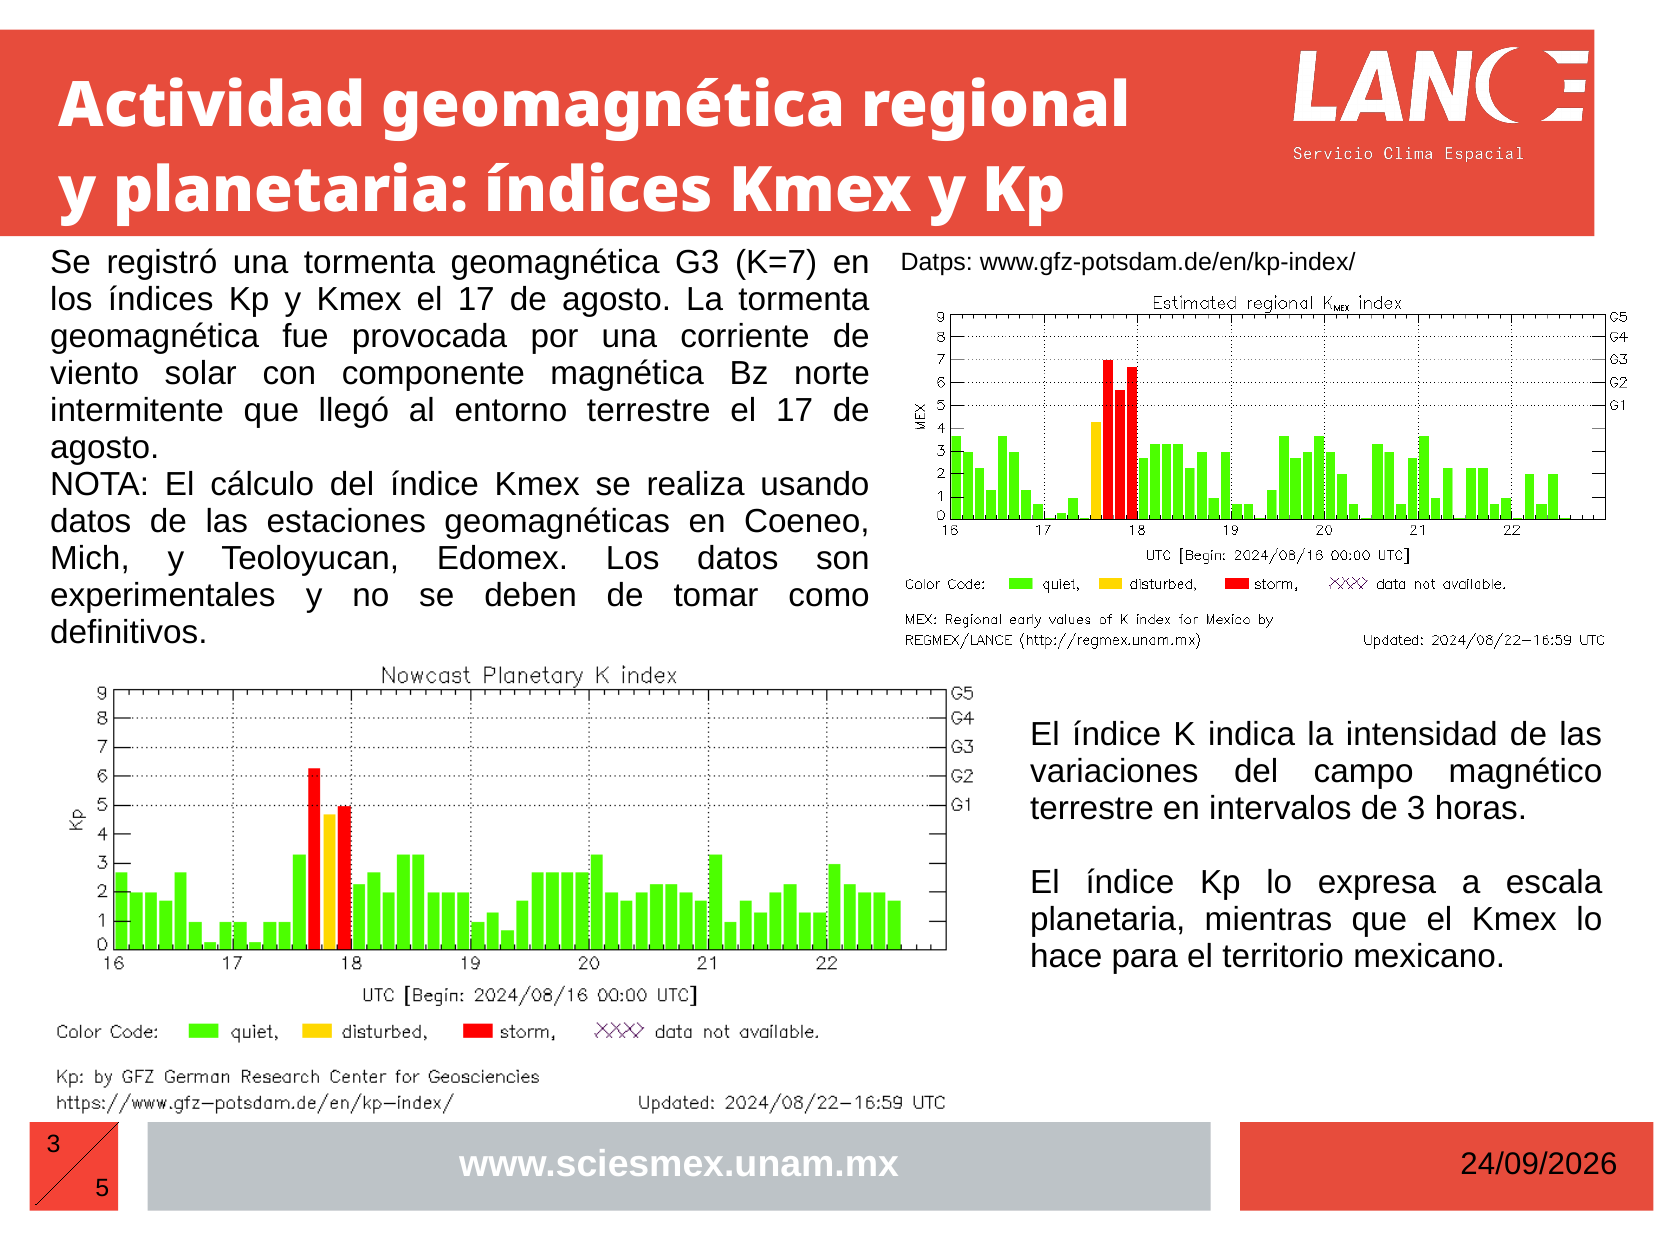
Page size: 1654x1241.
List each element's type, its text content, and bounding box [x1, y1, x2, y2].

text_box <número> [31, 1122, 176, 1170]
text_box Datps: www.gfz-potsdam.de/en/kp-index/ [886, 240, 1654, 284]
text_box Se registró una tormenta geomagnética G3 (K=7) en los índices Kp y Kmex el 17 de agosto. La tormenta geomagnética fue provocada por una corriente de viento solar con componente magnética Bz norte intermitente que llegó al entorno terrestre el 17 de agosto. NOTA: El cálculo del índice Kmex se realiza usando datos de las estaciones geomagnéticas en Coeneo, Mich, y Teoloyucan, Edomex. Los datos son experimentales y no se deben de tomar como definitivos. [35, 236, 886, 733]
text_box 22/08/2024 [1424, 1122, 1654, 1205]
title Actividad geomagnética regional y planetaria: índices Kmex y Kp [59, 59, 1312, 207]
text_box www.sciesmex.unam.mx [153, 1122, 1205, 1205]
picture [47, 277, 1642, 1116]
text_box 5 [35, 1151, 125, 1209]
picture [1293, 47, 1589, 162]
text_box El índice K indica la intensidad de las variaciones del campo magnético terrestre en intervalos de 3 horas. El índice Kp lo expresa a escala planetaria, mientras que el Kmex lo hace para el territorio mexicano. [1015, 707, 1619, 1052]
